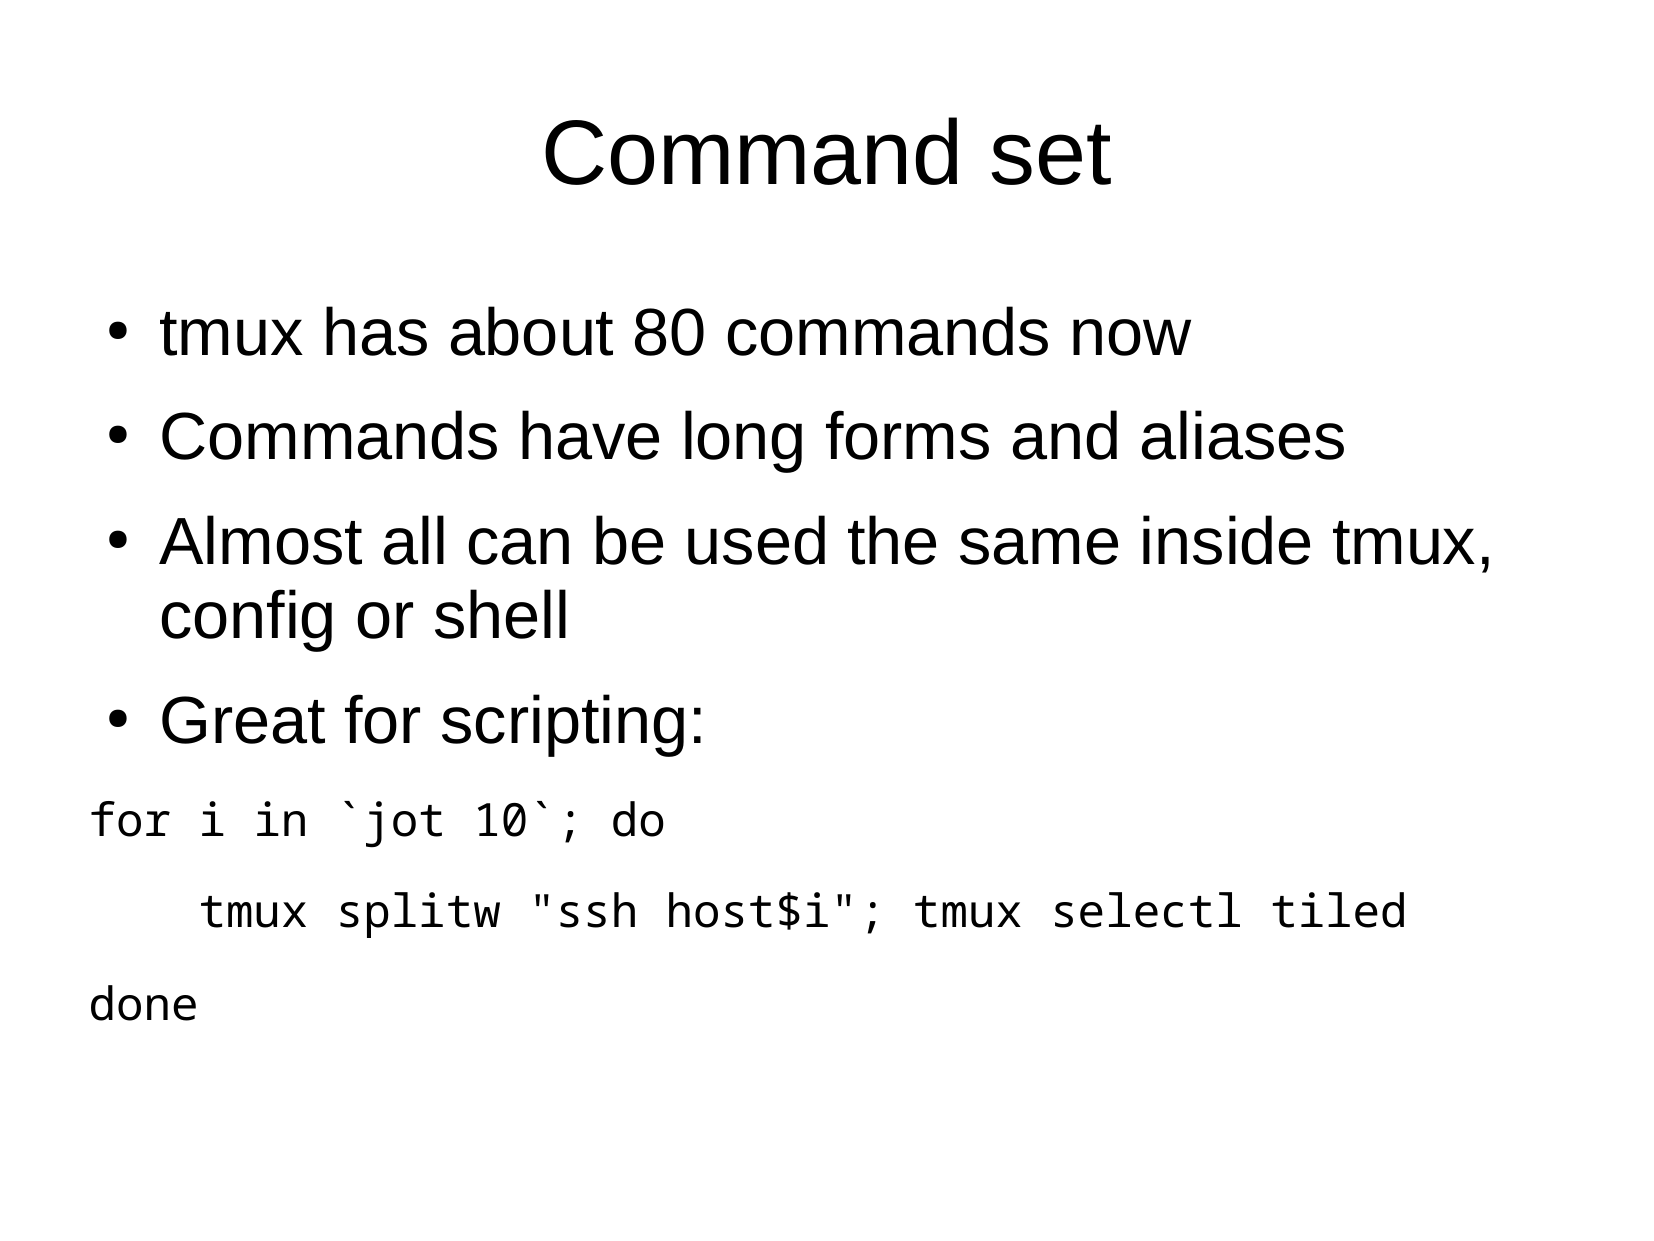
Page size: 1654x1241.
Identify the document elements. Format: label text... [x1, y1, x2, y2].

list tmux has about 80 commands now Commands have long forms and aliases Almost all can be used the same inside tmux, config or shell Great for scripting: for i in `jot 10`; do tmux splitw "ssh host$i"; tmux selectl tiled done [88, 295, 1577, 1114]
title Command set [82, 49, 1571, 257]
